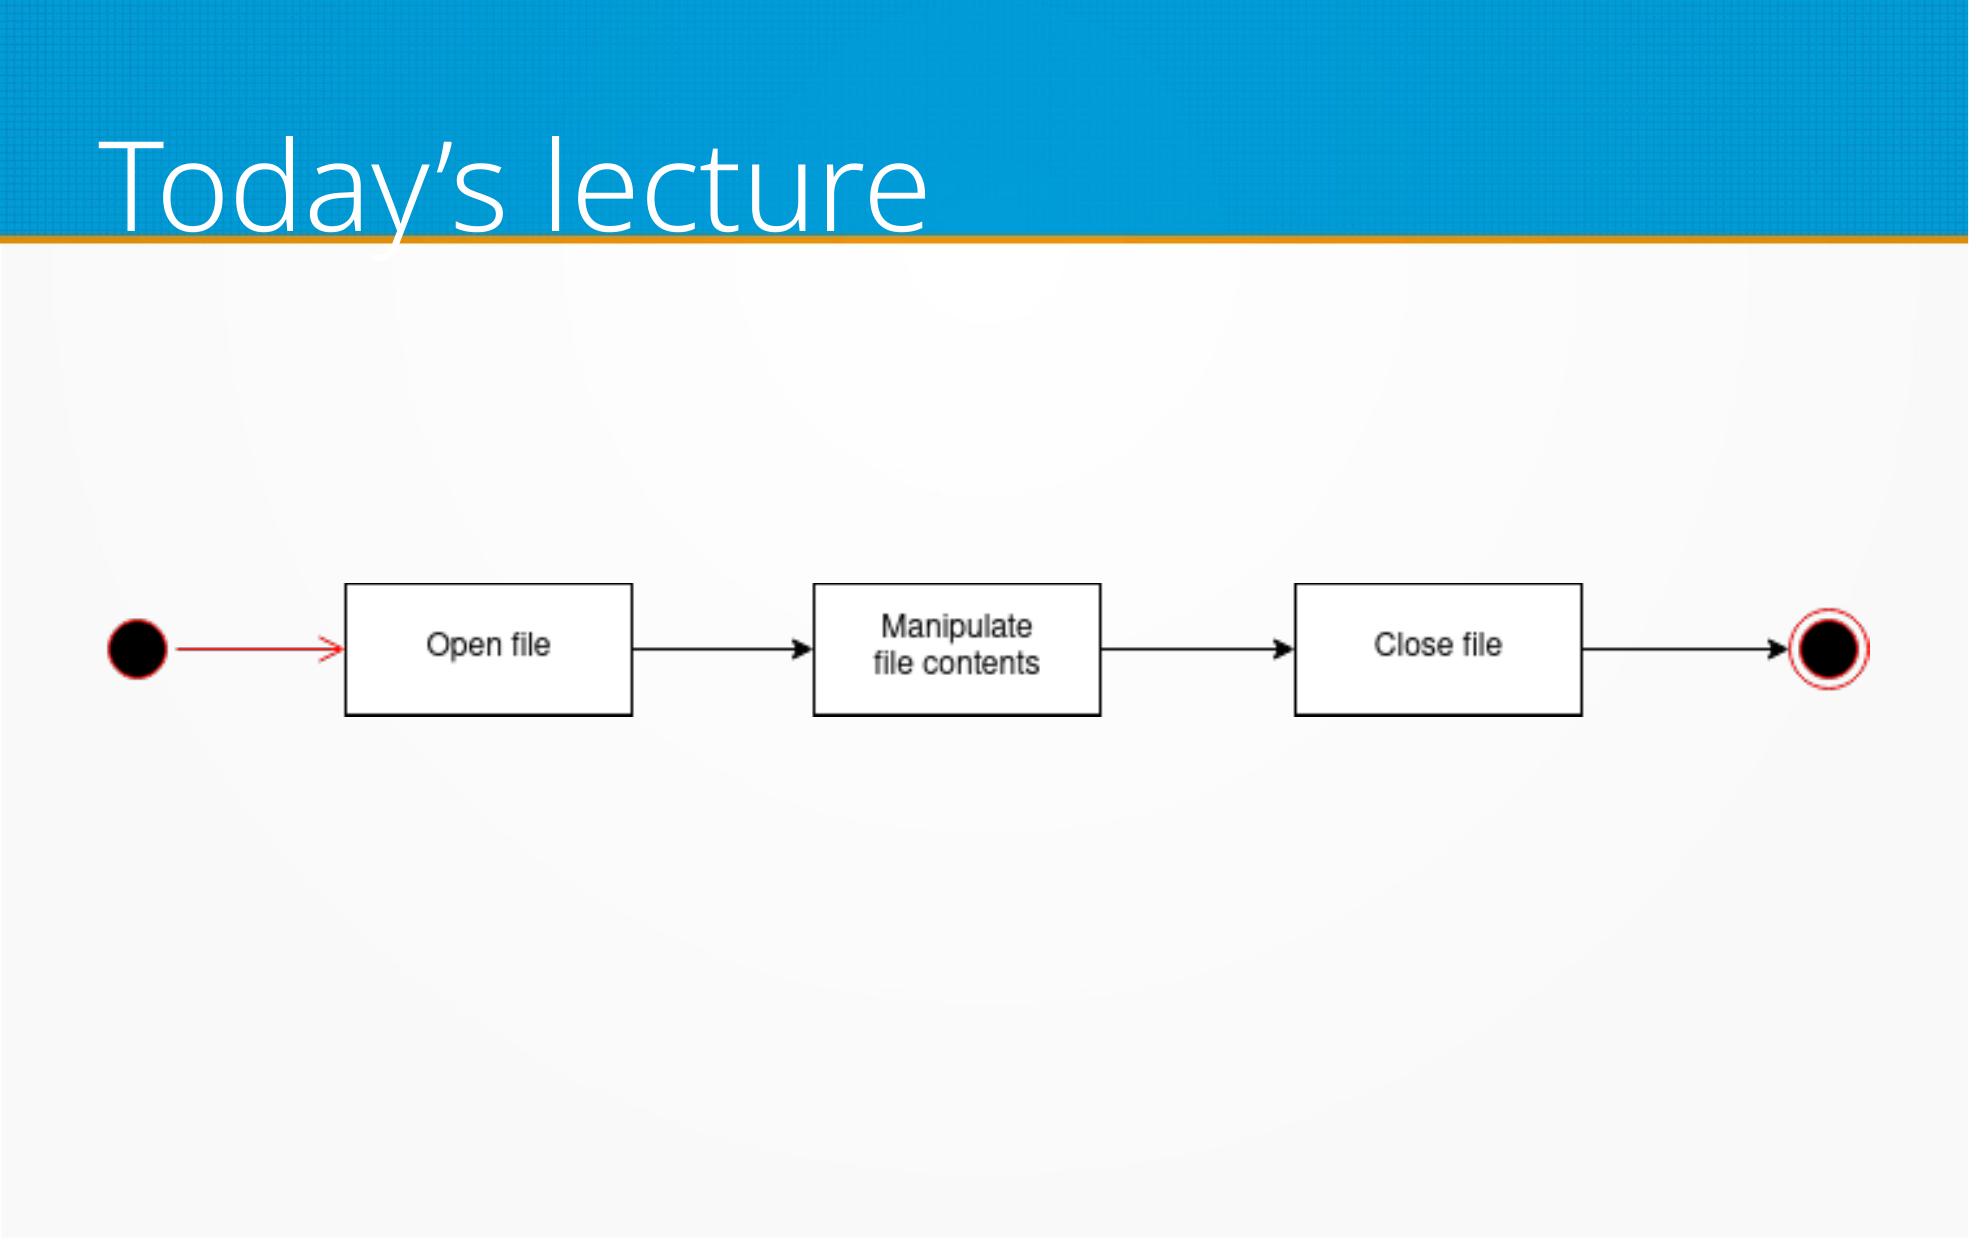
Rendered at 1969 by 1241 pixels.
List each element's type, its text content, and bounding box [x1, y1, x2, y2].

title Today’s lecture [98, 49, 1870, 257]
picture [0, 233, 1969, 1241]
